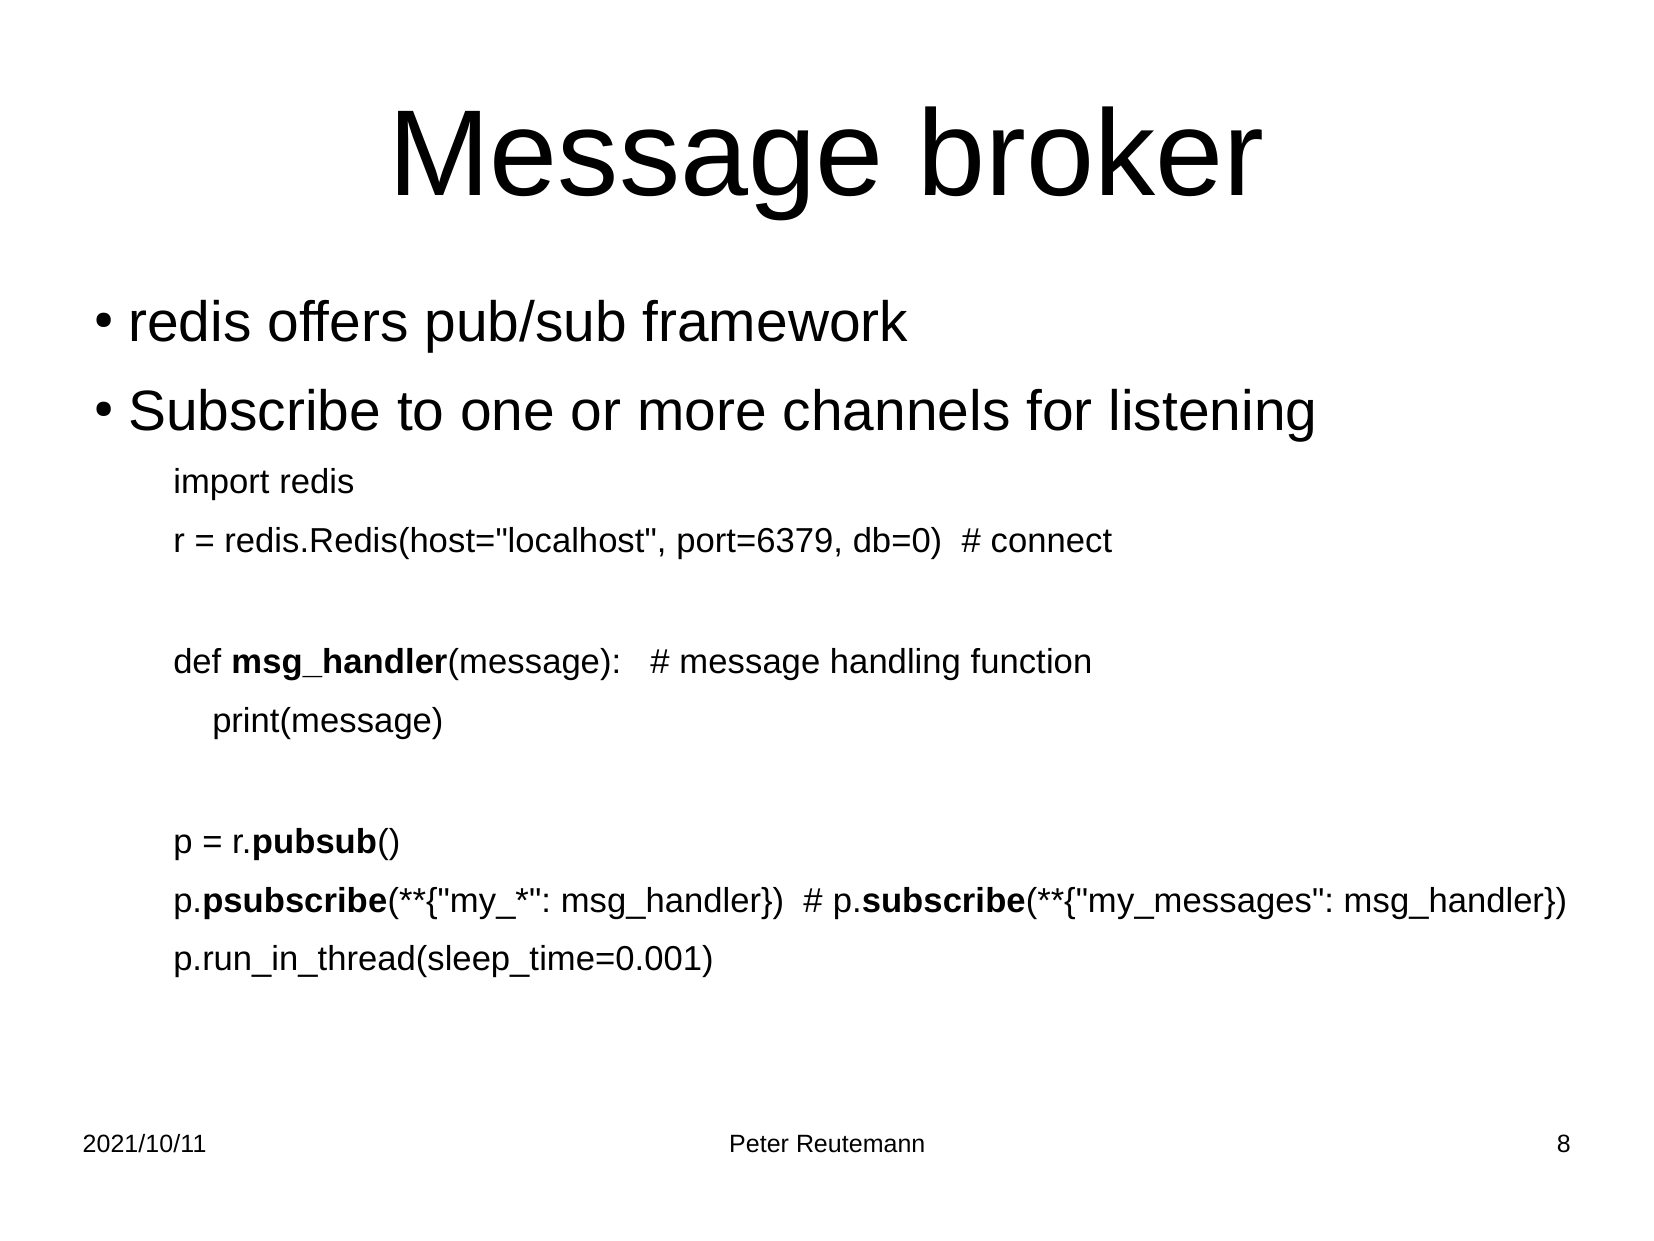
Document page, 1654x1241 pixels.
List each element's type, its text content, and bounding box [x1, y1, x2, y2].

list redis offers pub/sub framework Subscribe to one or more channels for listening import redis r = redis.Redis(host="localhost", port=6379, db=0) # connect def msg_handler(message): # message handling function print(message) p = r.pubsub() p.psubscribe(**{"my_*": msg_handler}) # p.subscribe(**{"my_messages": msg_handler}) p.run_in_thread(sleep_time=0.001) [82, 290, 1571, 1010]
title Message broker [82, 49, 1571, 257]
